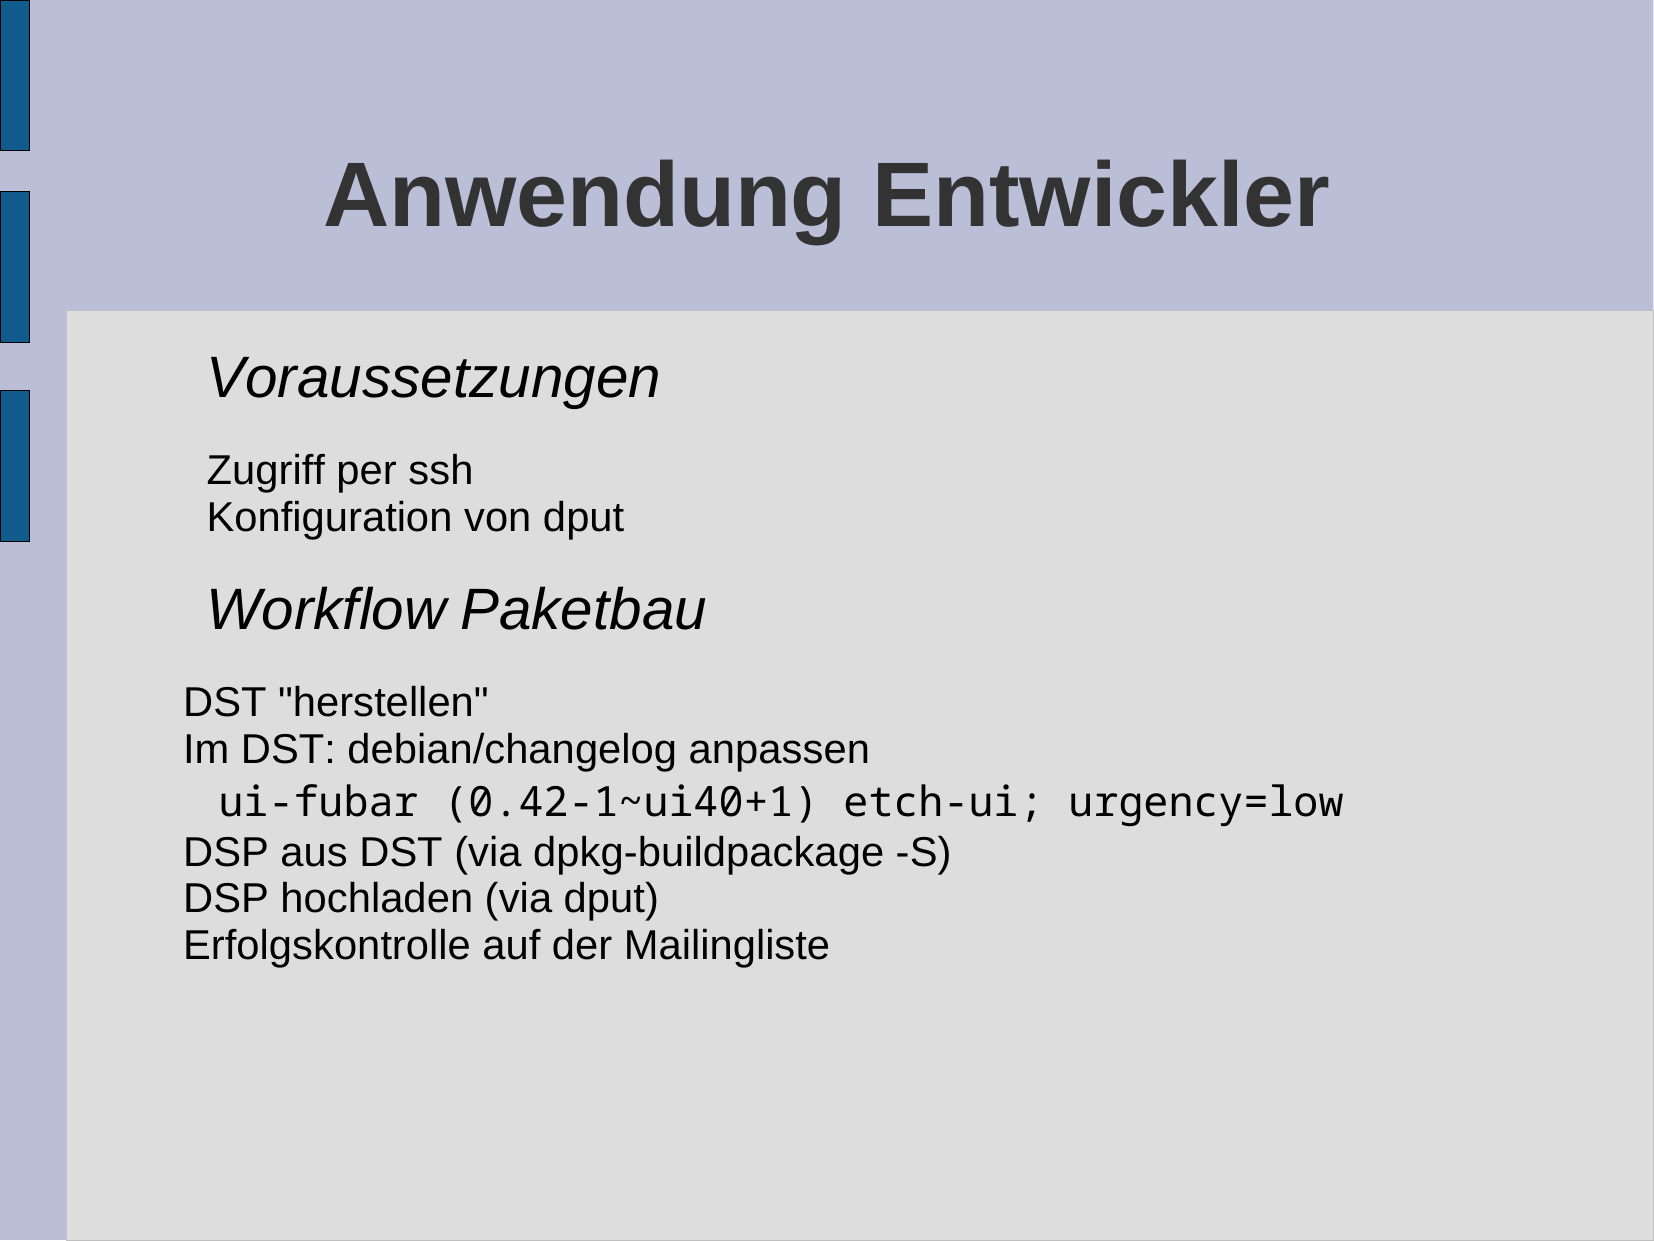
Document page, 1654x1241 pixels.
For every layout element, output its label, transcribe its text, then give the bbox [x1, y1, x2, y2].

list Voraussetzungen Zugriff per ssh Konfiguration von dput Workflow Paketbau DST "herstellen" Im DST: debian/changelog anpassen ui-fubar (0.42-1~ui40+1) etch-ui; urgency=low DSP aus DST (via dpkg-buildpackage -S) DSP hochladen (via dput) Erfolgskontrolle auf der Mailingliste [147, 344, 1535, 1112]
title Anwendung Entwickler [121, 98, 1534, 291]
